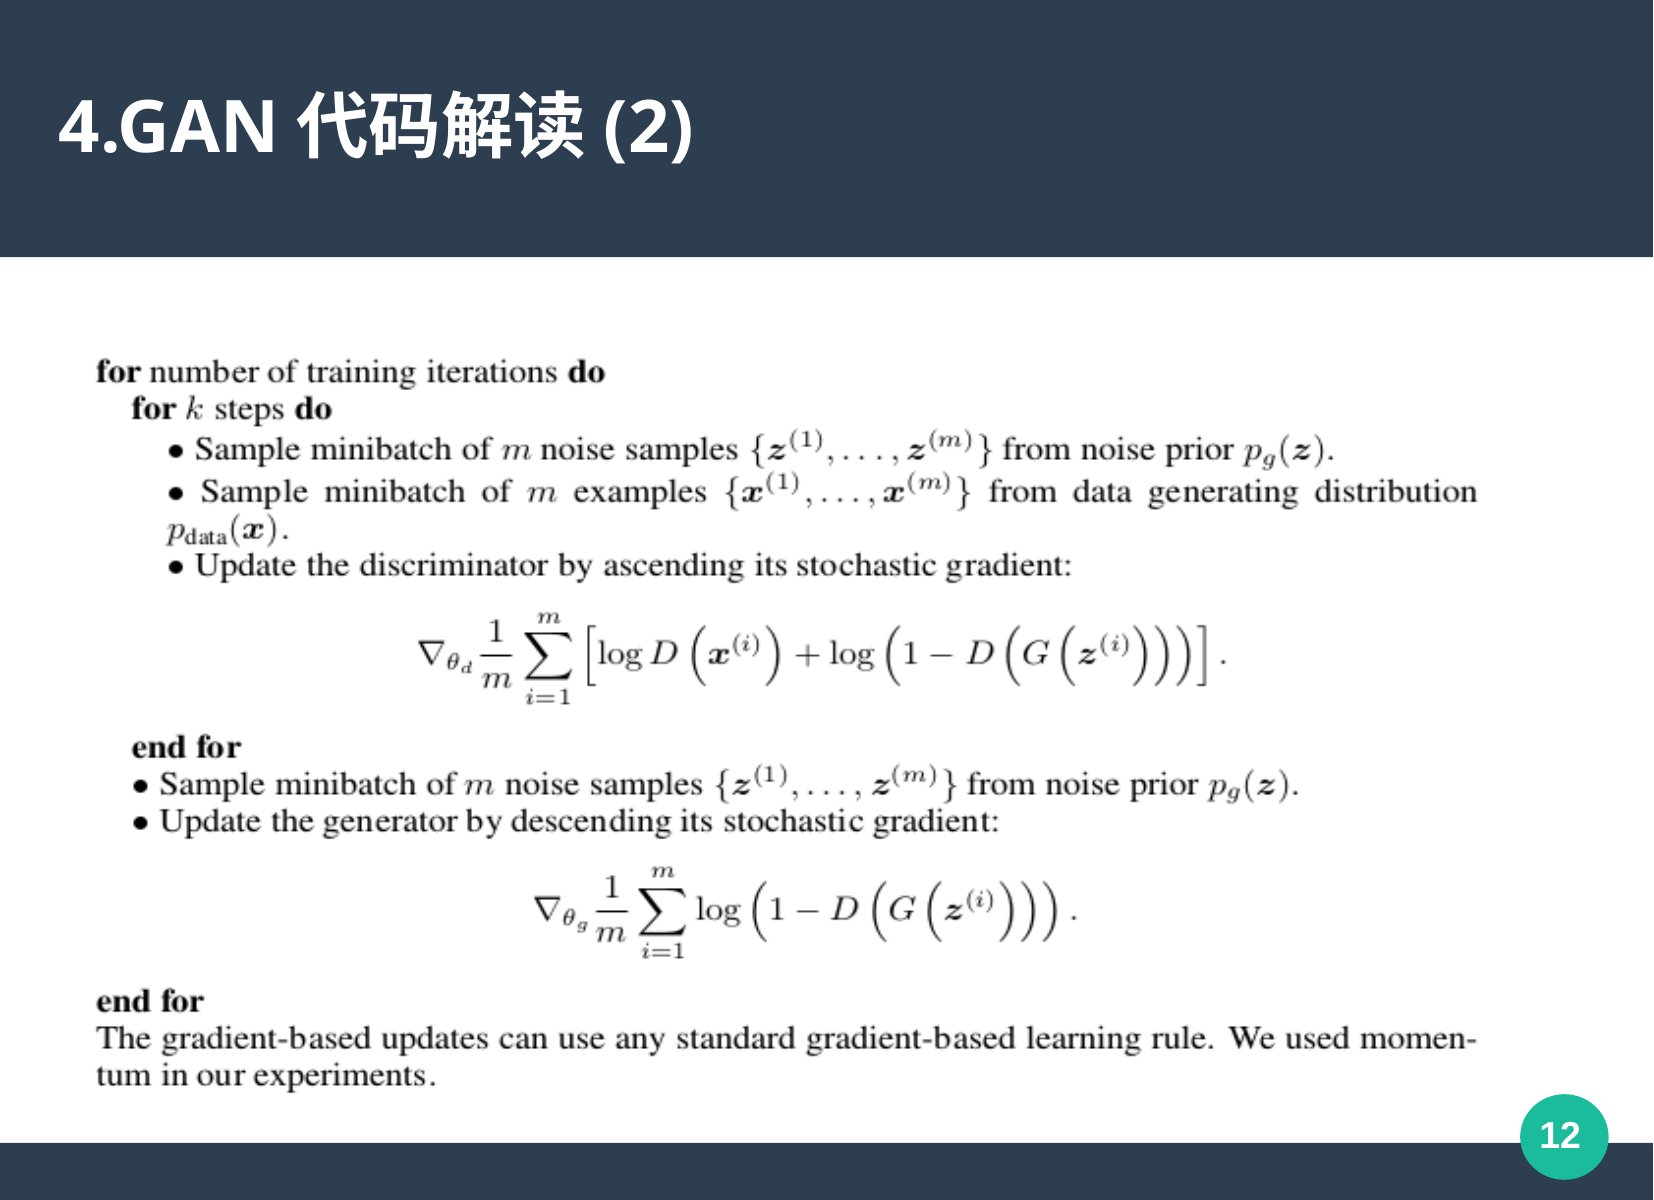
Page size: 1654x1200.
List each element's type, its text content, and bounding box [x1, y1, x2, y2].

picture [81, 355, 1486, 1096]
text_box 4.GAN代码解读(2) [58, 47, 1594, 200]
text_box 12 [1524, 1104, 1630, 1175]
